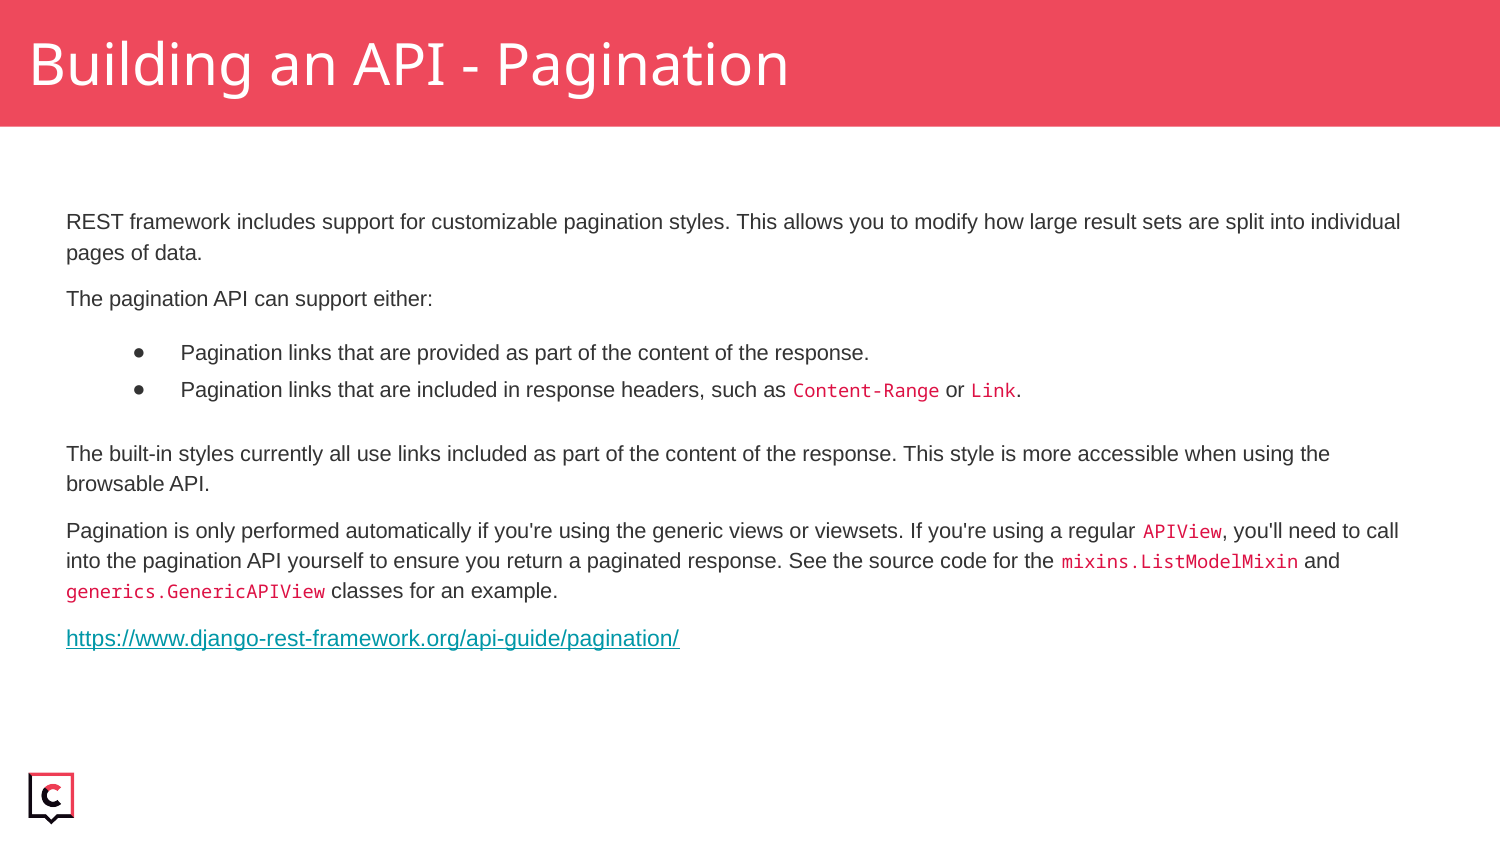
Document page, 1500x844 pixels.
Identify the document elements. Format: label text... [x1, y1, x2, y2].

list REST framework includes support for customizable pagination styles. This allows you to modify how large result sets are split into individual pages of data. The pagination API can support either: Pagination links that are provided as part of the content of the response. Pagination links that are included in response headers, such as Content-Range or Link. The built-in styles currently all use links included as part of the content of the response. This style is more accessible when using the browsable API. Pagination is only performed automatically if you're using the generic views or viewsets. If you're using a regular APIView, you'll need to call into the pagination API yourself to ensure you return a paginated response. See the source code for the mixins.ListModelMixin and generics.GenericAPIView classes for an example. https://www.django-rest-framework.org/api-guide/pagination/ [51, 189, 1449, 750]
title Building an API - Pagination [13, 12, 1412, 107]
picture [19, 764, 82, 830]
